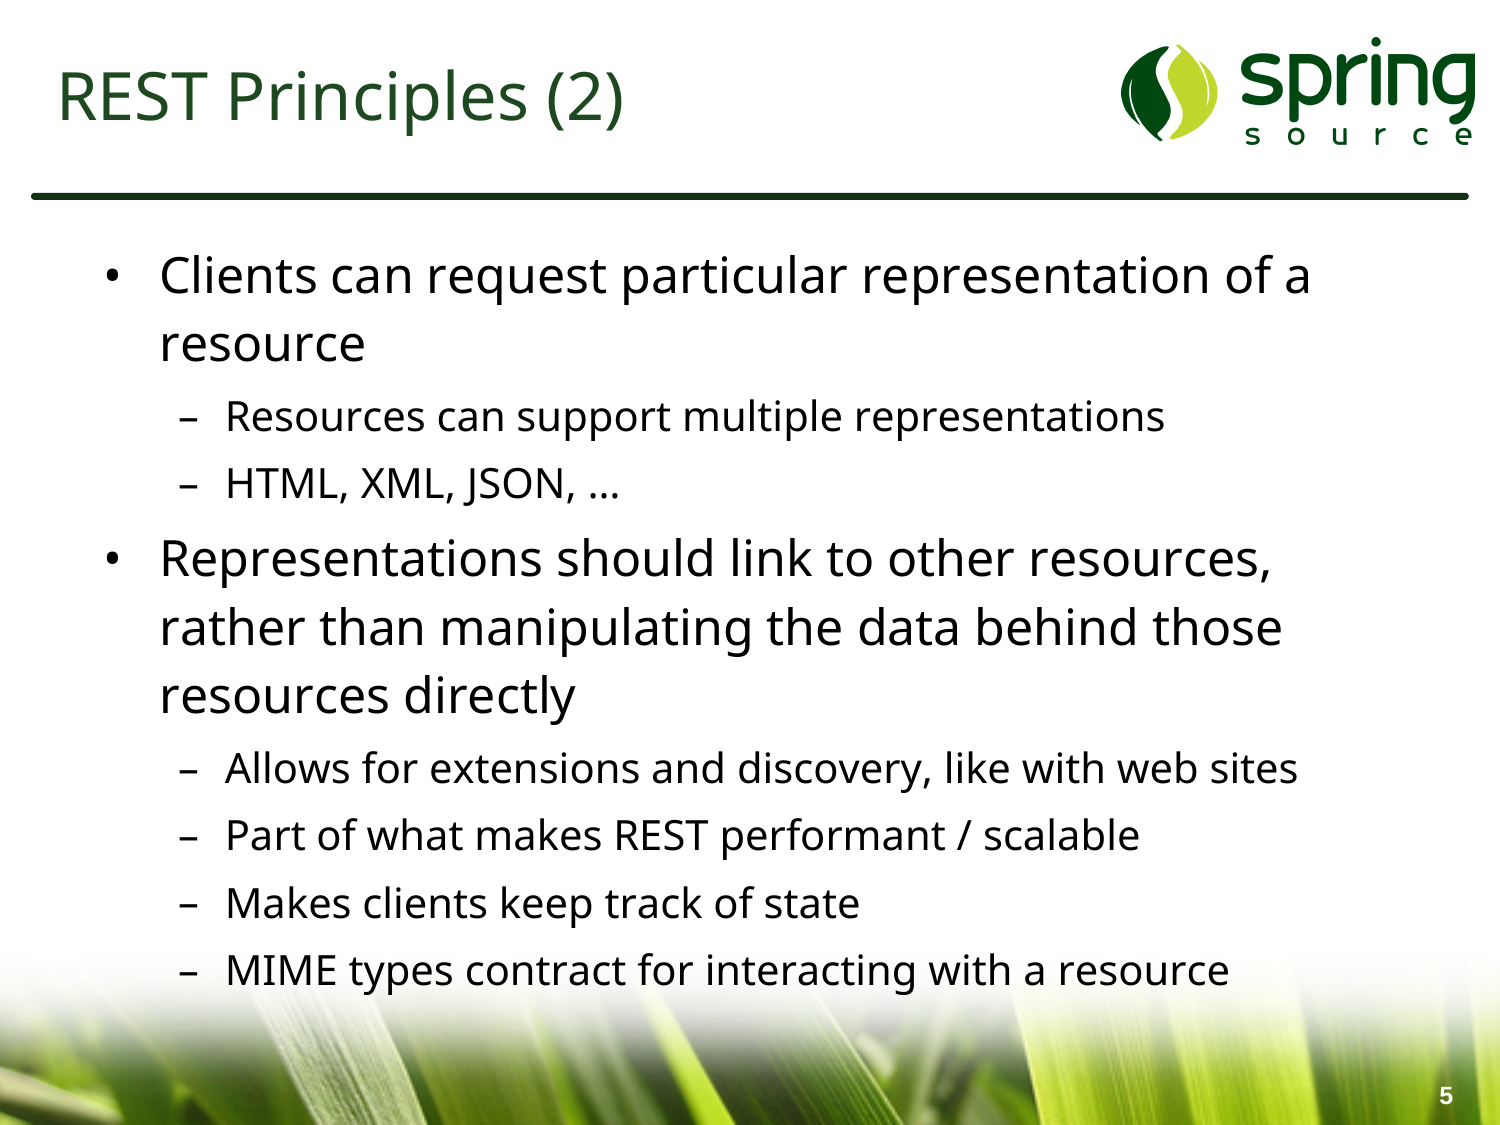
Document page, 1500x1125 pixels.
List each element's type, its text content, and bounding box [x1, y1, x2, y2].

list Clients can request particular representation of a resource Resources can support multiple representations HTML, XML, JSON, … Representations should link to other resources, rather than manipulating the data behind those resources directly Allows for extensions and discovery, like with web sites Part of what makes REST performant / scalable Makes clients keep track of state MIME types contract for interacting with a resource [103, 239, 1394, 1026]
picture [0, 944, 1500, 1125]
picture [1121, 37, 1475, 145]
title REST Principles (2) [56, 14, 1089, 175]
